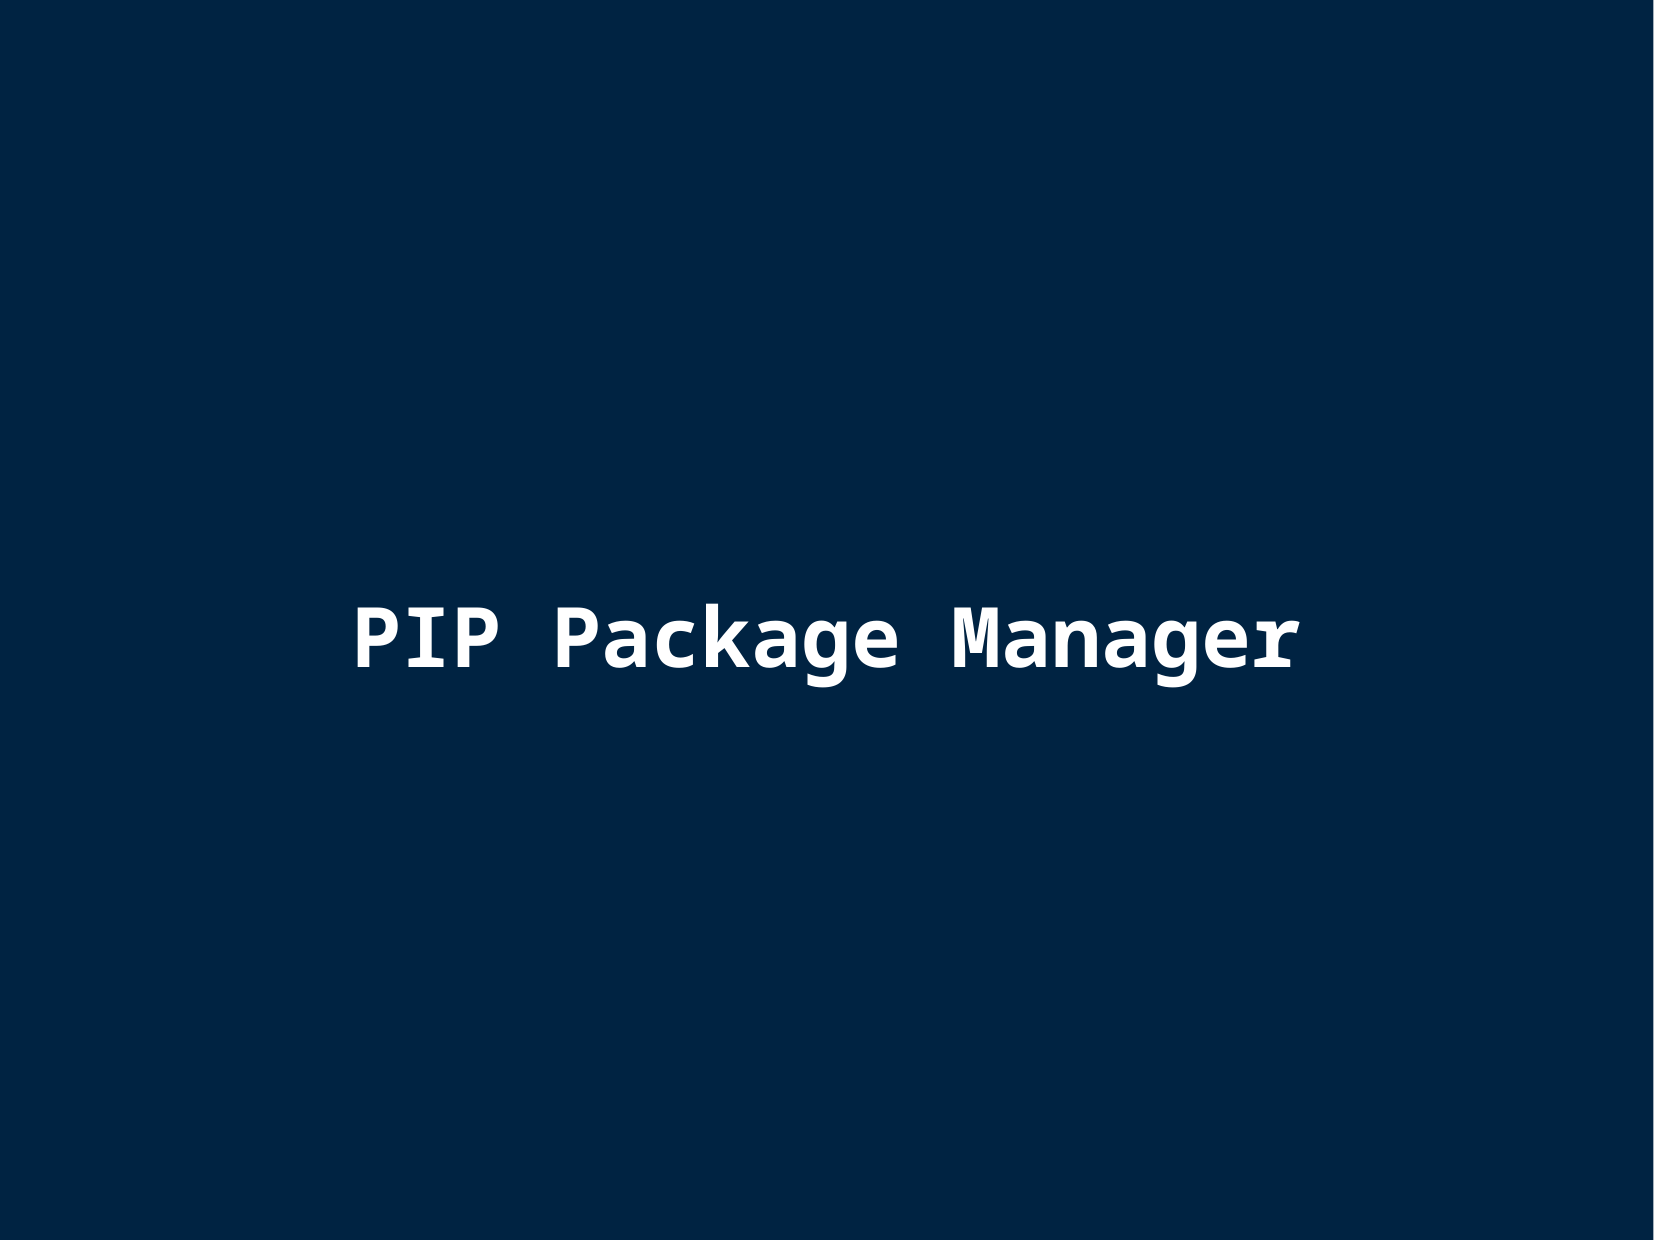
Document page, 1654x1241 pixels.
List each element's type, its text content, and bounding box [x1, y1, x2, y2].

text_box PIP Package Manager [261, 571, 1393, 670]
